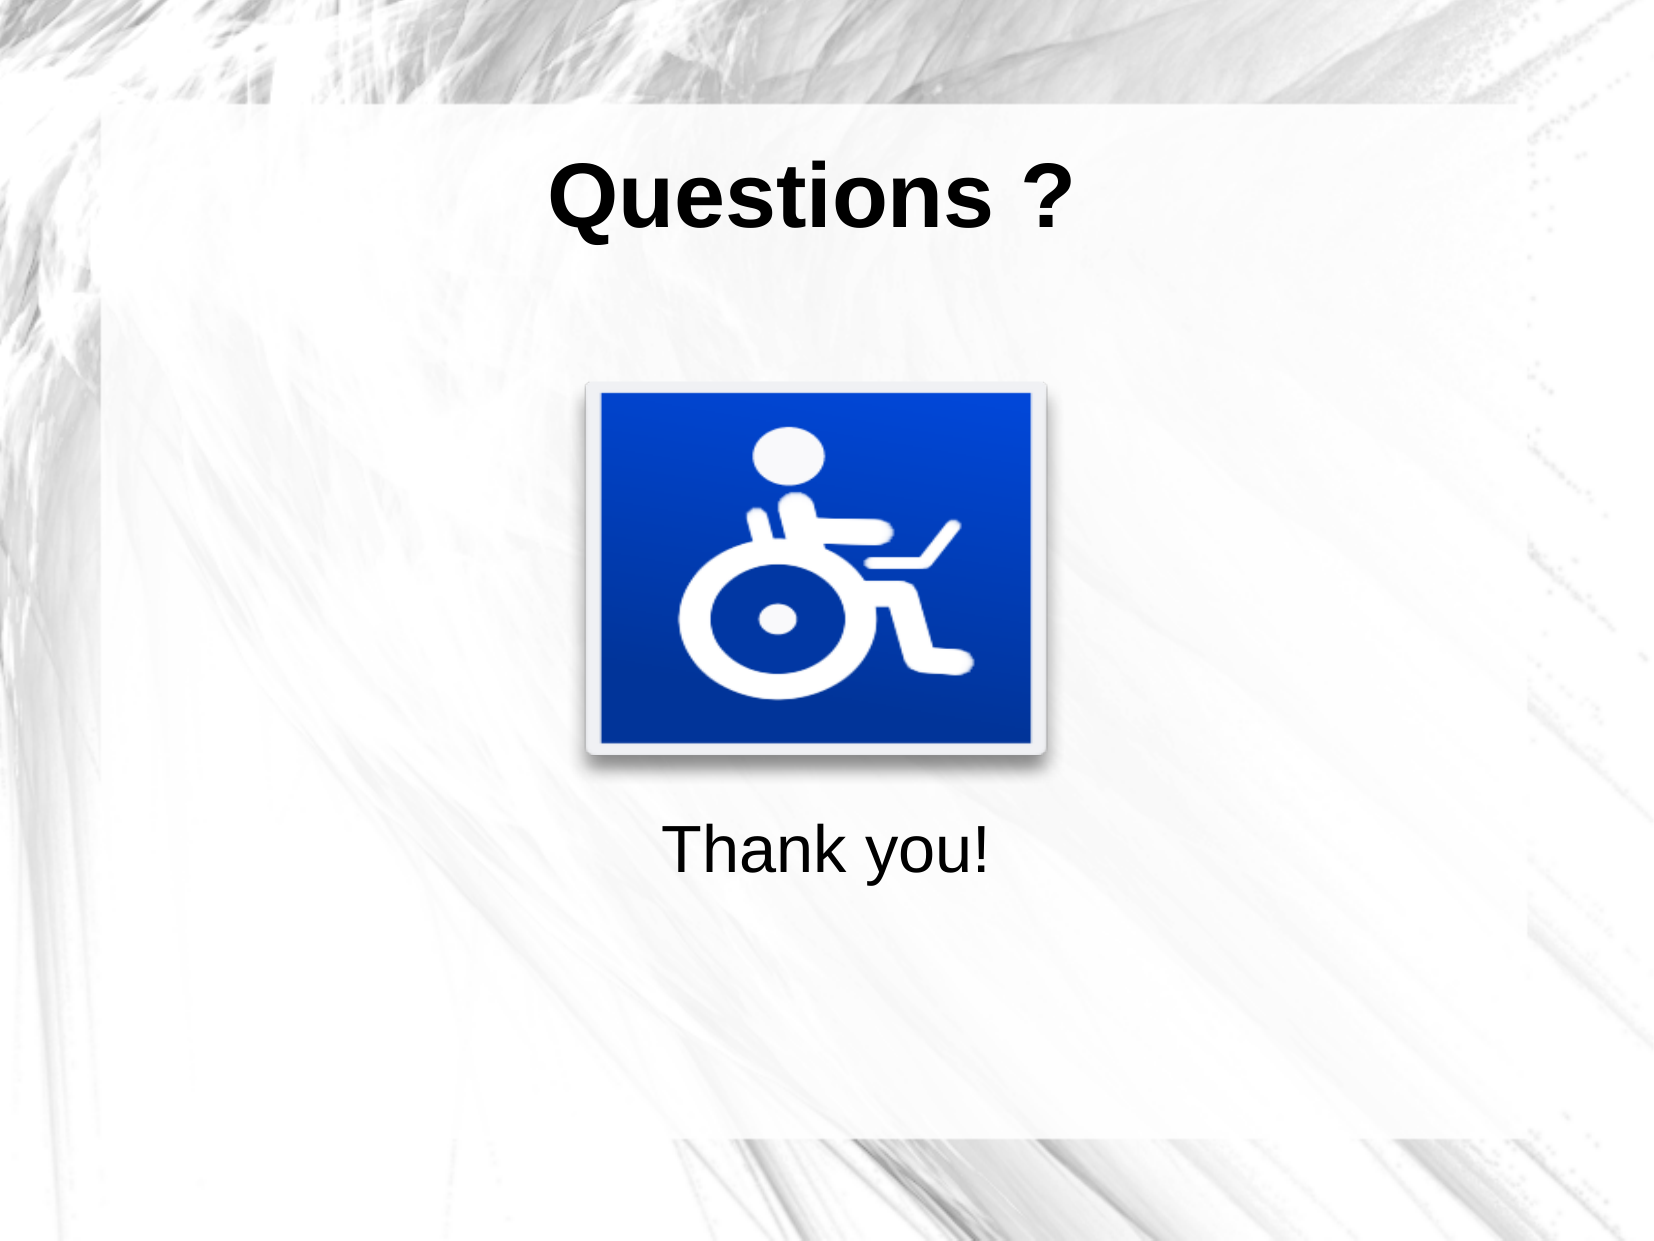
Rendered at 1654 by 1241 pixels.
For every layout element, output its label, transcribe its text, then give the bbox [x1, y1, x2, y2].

subtitle Thank you! [82, 290, 1571, 1109]
picture [0, 0, 1654, 1241]
title Questions ? [118, 112, 1506, 281]
